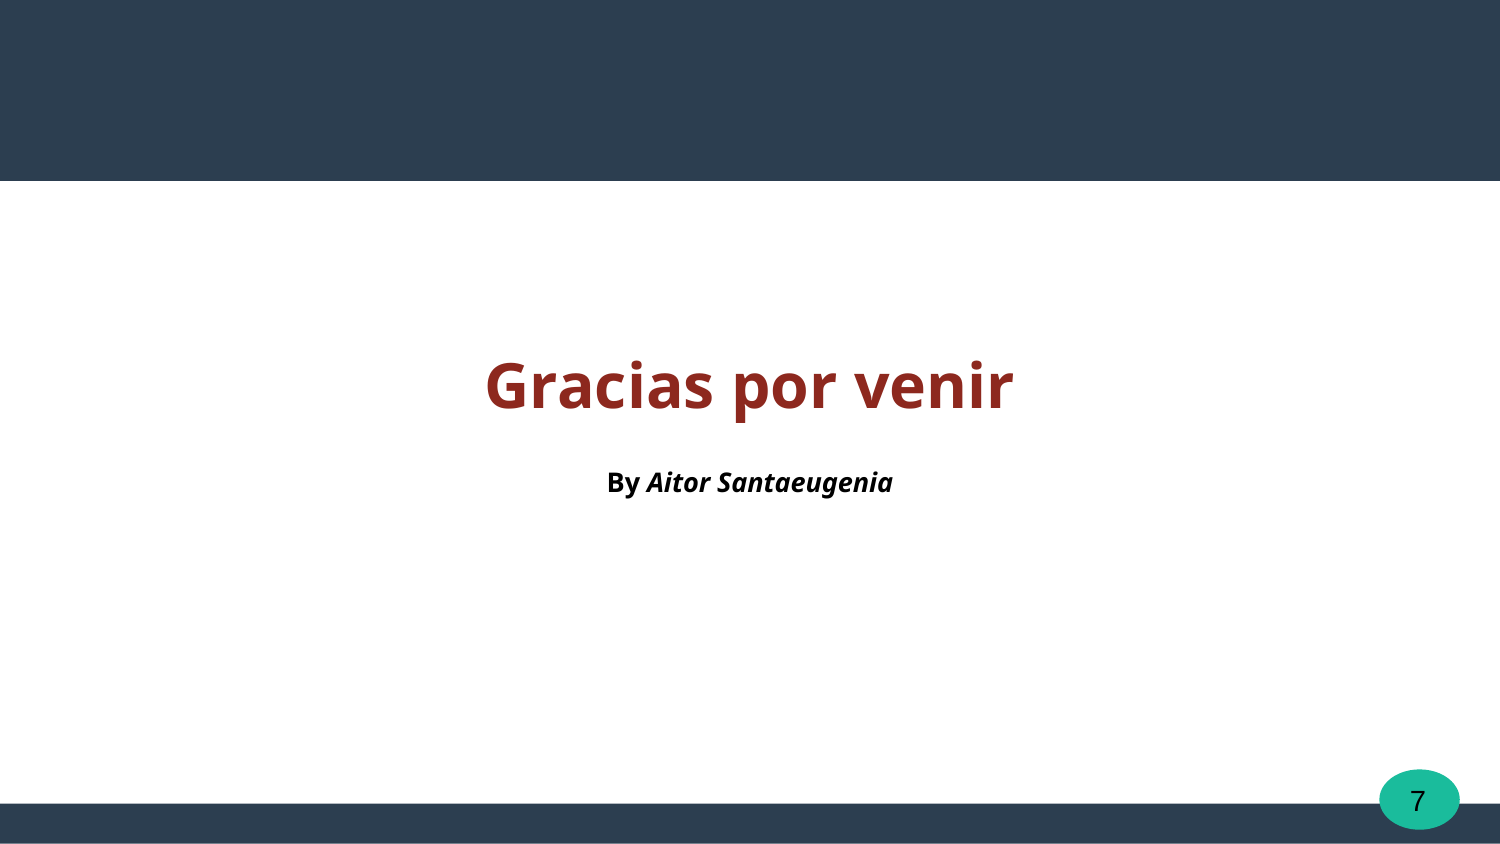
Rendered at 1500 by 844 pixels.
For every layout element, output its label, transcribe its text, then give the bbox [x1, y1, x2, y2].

text_box 7 [1395, 777, 1441, 826]
text_box Gracias por venir By Aitor Santaeugenia [349, 257, 1151, 586]
